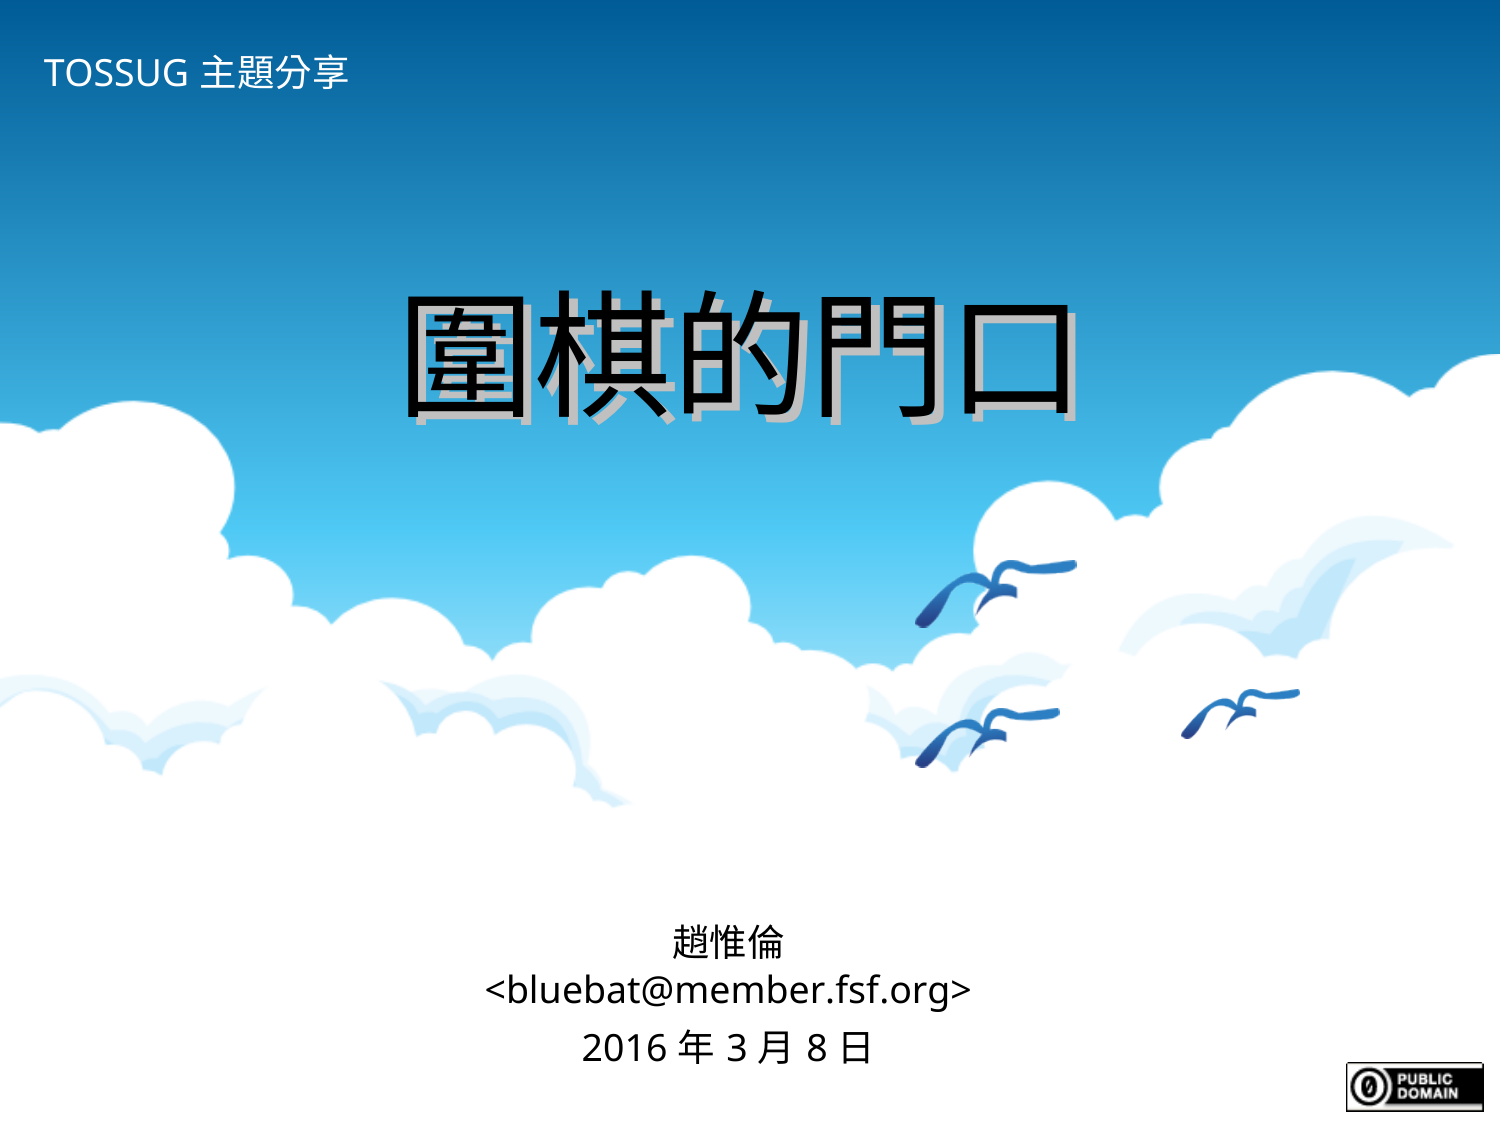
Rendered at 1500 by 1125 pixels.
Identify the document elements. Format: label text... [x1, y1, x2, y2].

title 圍棋的門口 [382, 229, 1453, 449]
text_box TOSSUG主題分享 [29, 35, 1192, 106]
text_box 趙惟倫 <bluebat@member.fsf.org> 2016年3月8日 [392, 907, 1108, 1079]
picture [0, 354, 1500, 1125]
